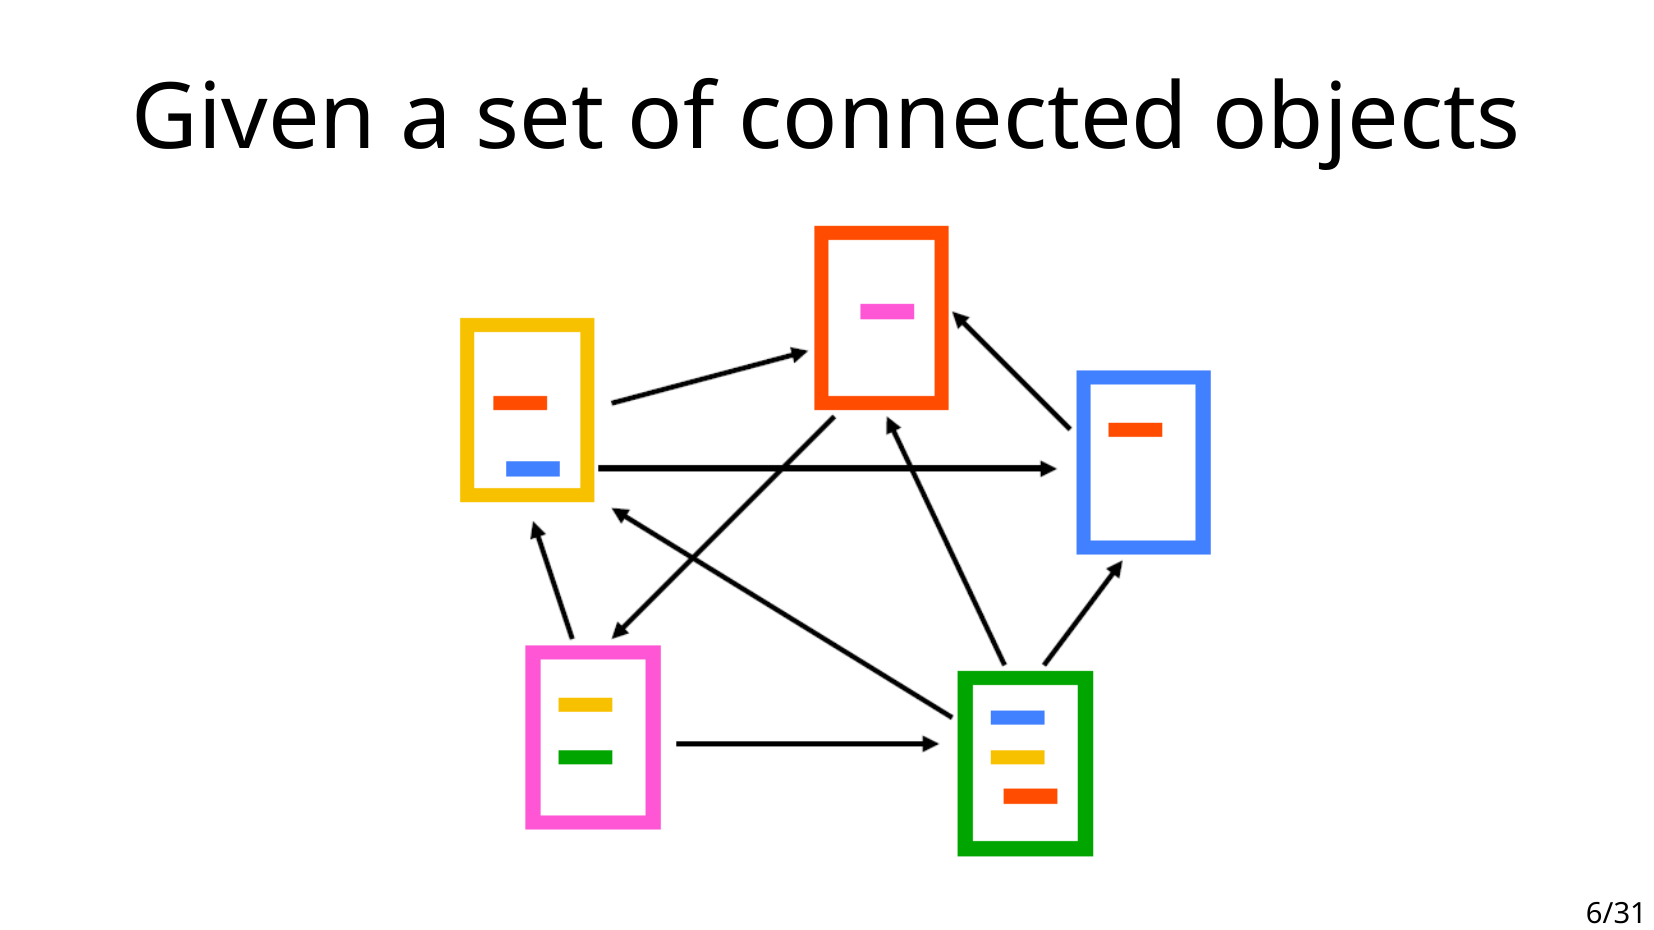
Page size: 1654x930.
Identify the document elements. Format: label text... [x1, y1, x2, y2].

picture [450, 180, 1234, 901]
title Given a set of connected objects [82, 1, 1571, 225]
